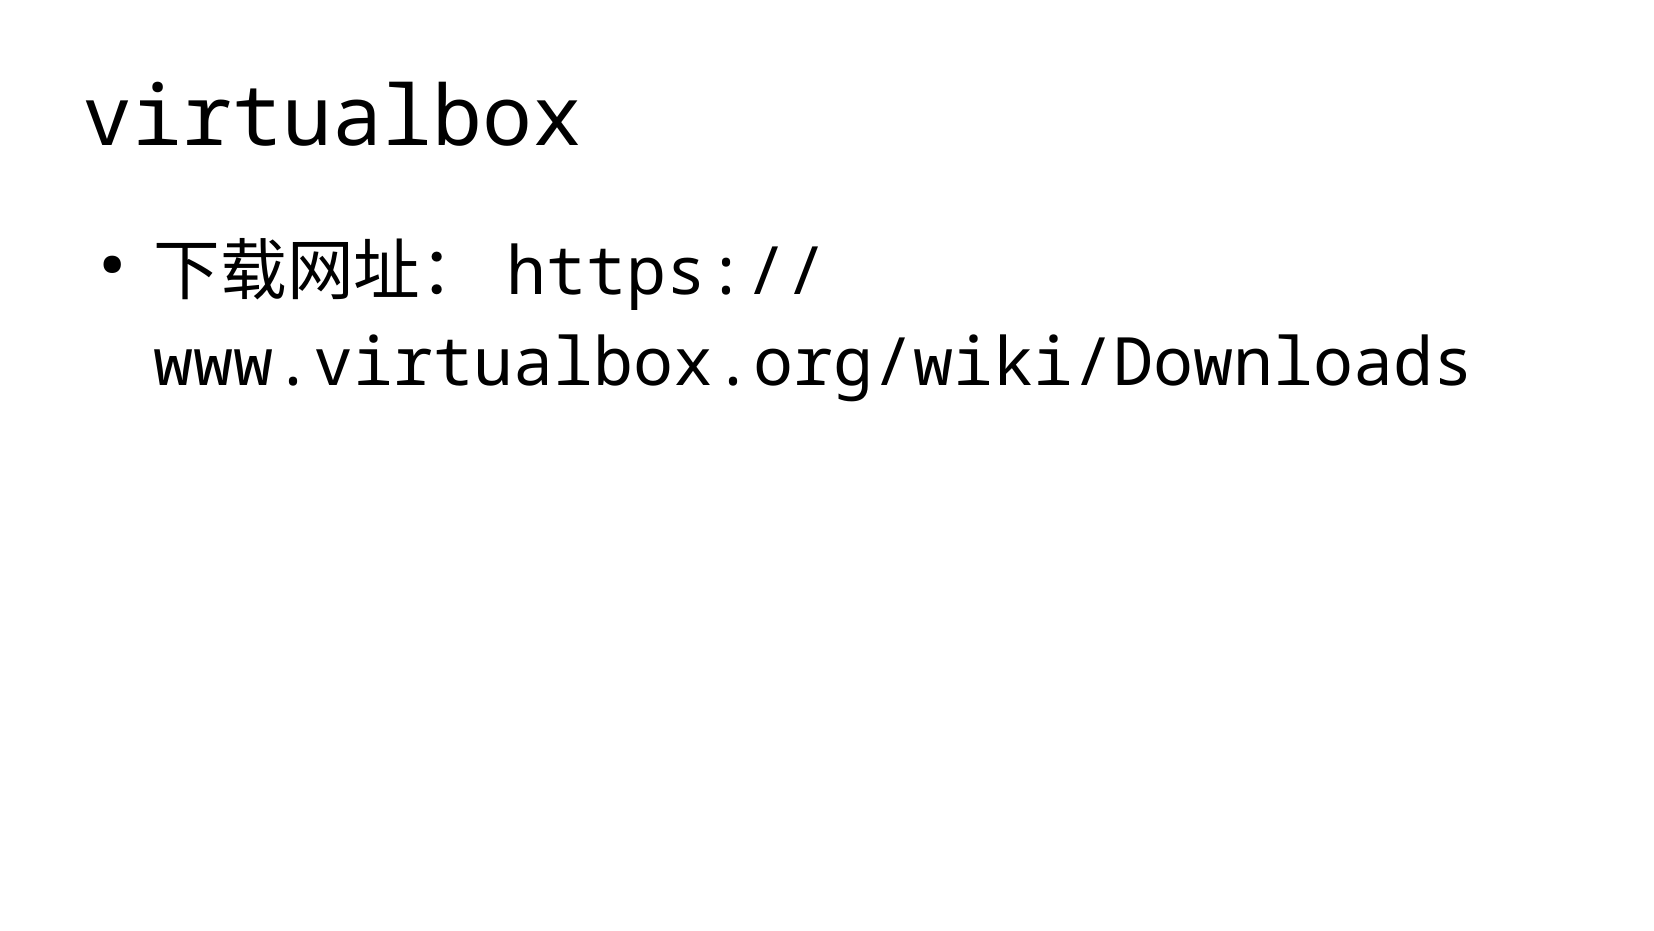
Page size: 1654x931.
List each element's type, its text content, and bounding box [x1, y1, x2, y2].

title virtualbox [82, 37, 1571, 189]
list 下载网址：https://www.virtualbox.org/wiki/Downloads [82, 217, 1571, 758]
